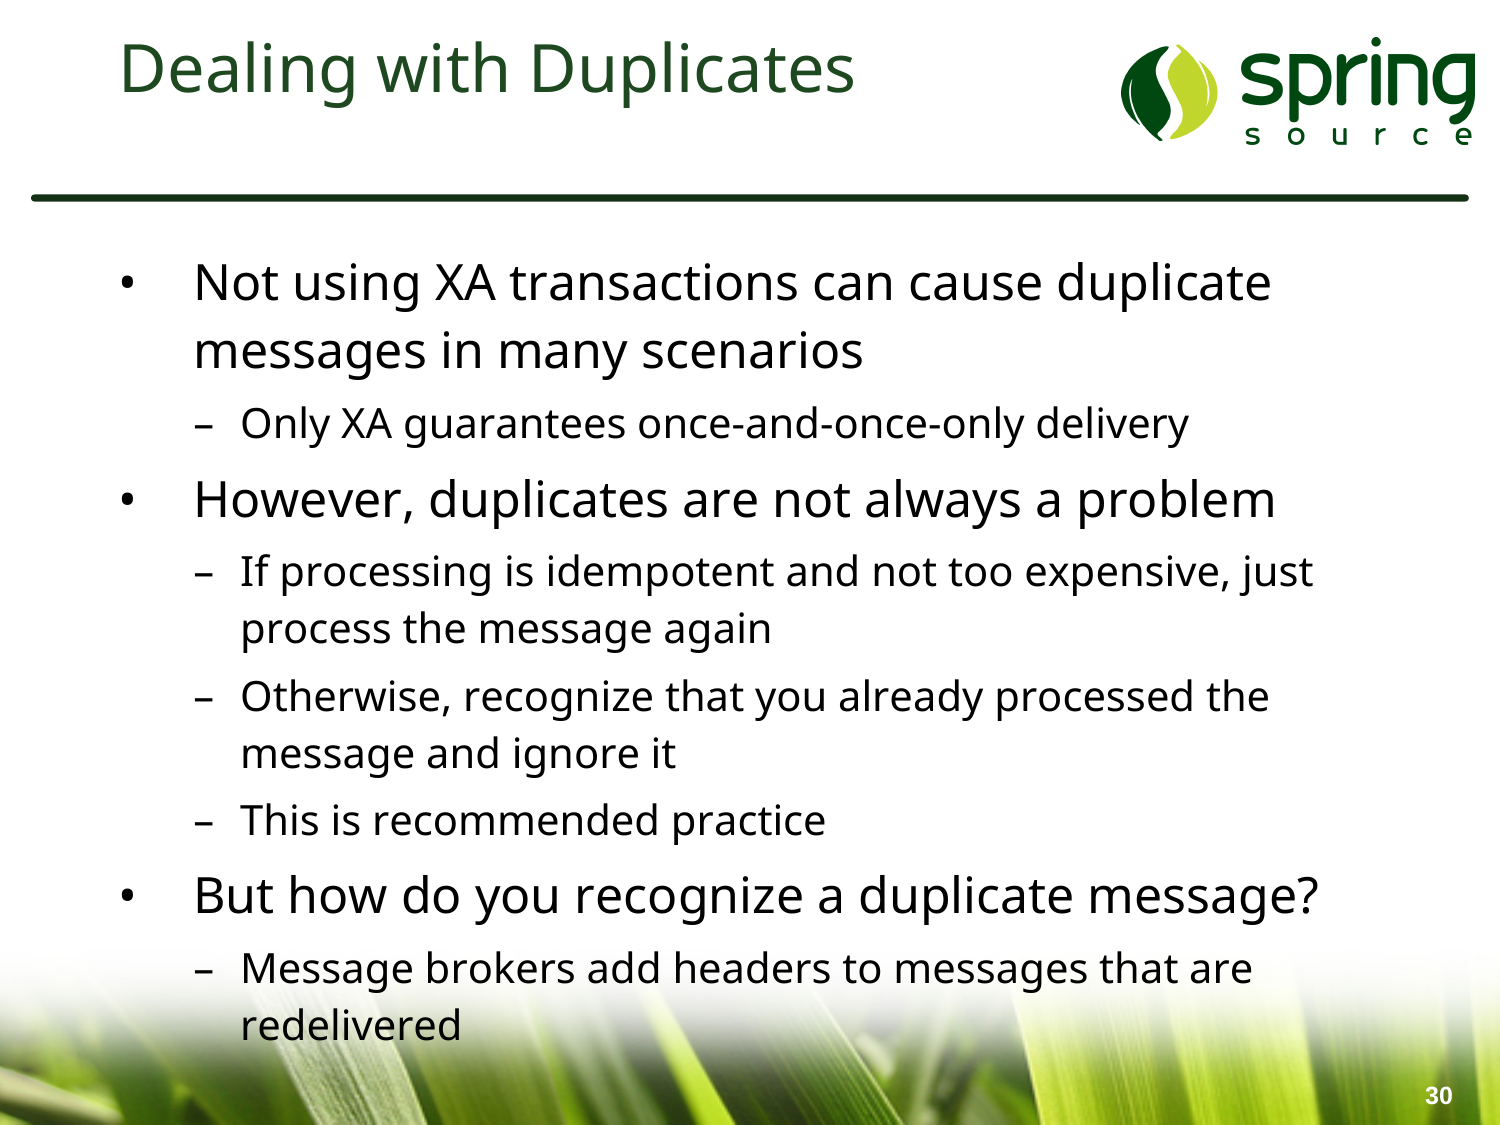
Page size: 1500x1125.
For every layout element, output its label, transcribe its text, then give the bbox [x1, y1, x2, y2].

list Not using XA transactions can cause duplicate messages in many scenarios Only XA guarantees once-and-once-only delivery However, duplicates are not always a problem If processing is idempotent and not too expensive, just process the message again Otherwise, recognize that you already processed the message and ignore it This is recommended practice But how do you recognize a duplicate message? Message brokers add headers to messages that are redelivered [103, 239, 1394, 1042]
picture [1137, 37, 1475, 145]
title Dealing with Duplicates [104, 13, 1137, 177]
picture [0, 944, 1500, 1125]
